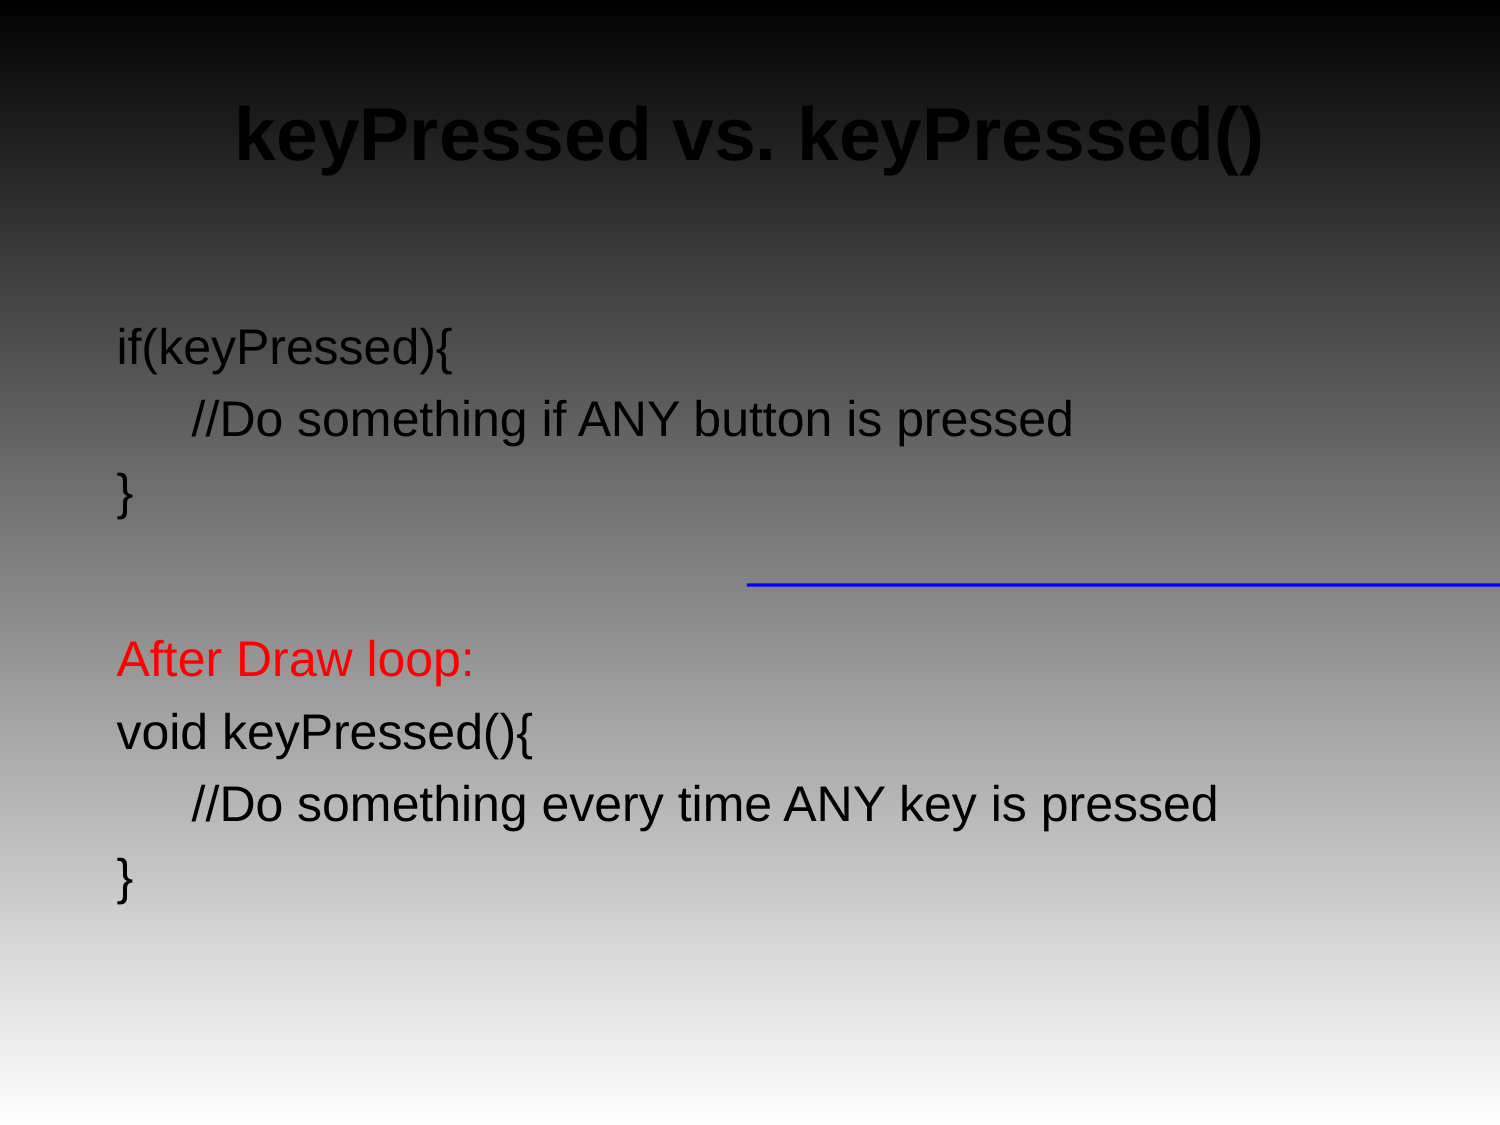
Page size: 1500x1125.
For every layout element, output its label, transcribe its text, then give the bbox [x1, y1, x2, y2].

text_box if(keyPressed){ //Do something if ANY button is pressed } After Draw loop: void keyPressed(){ //Do something every time ANY key is pressed } [101, 299, 1425, 921]
title keyPressed vs. keyPressed() [75, 83, 1425, 191]
